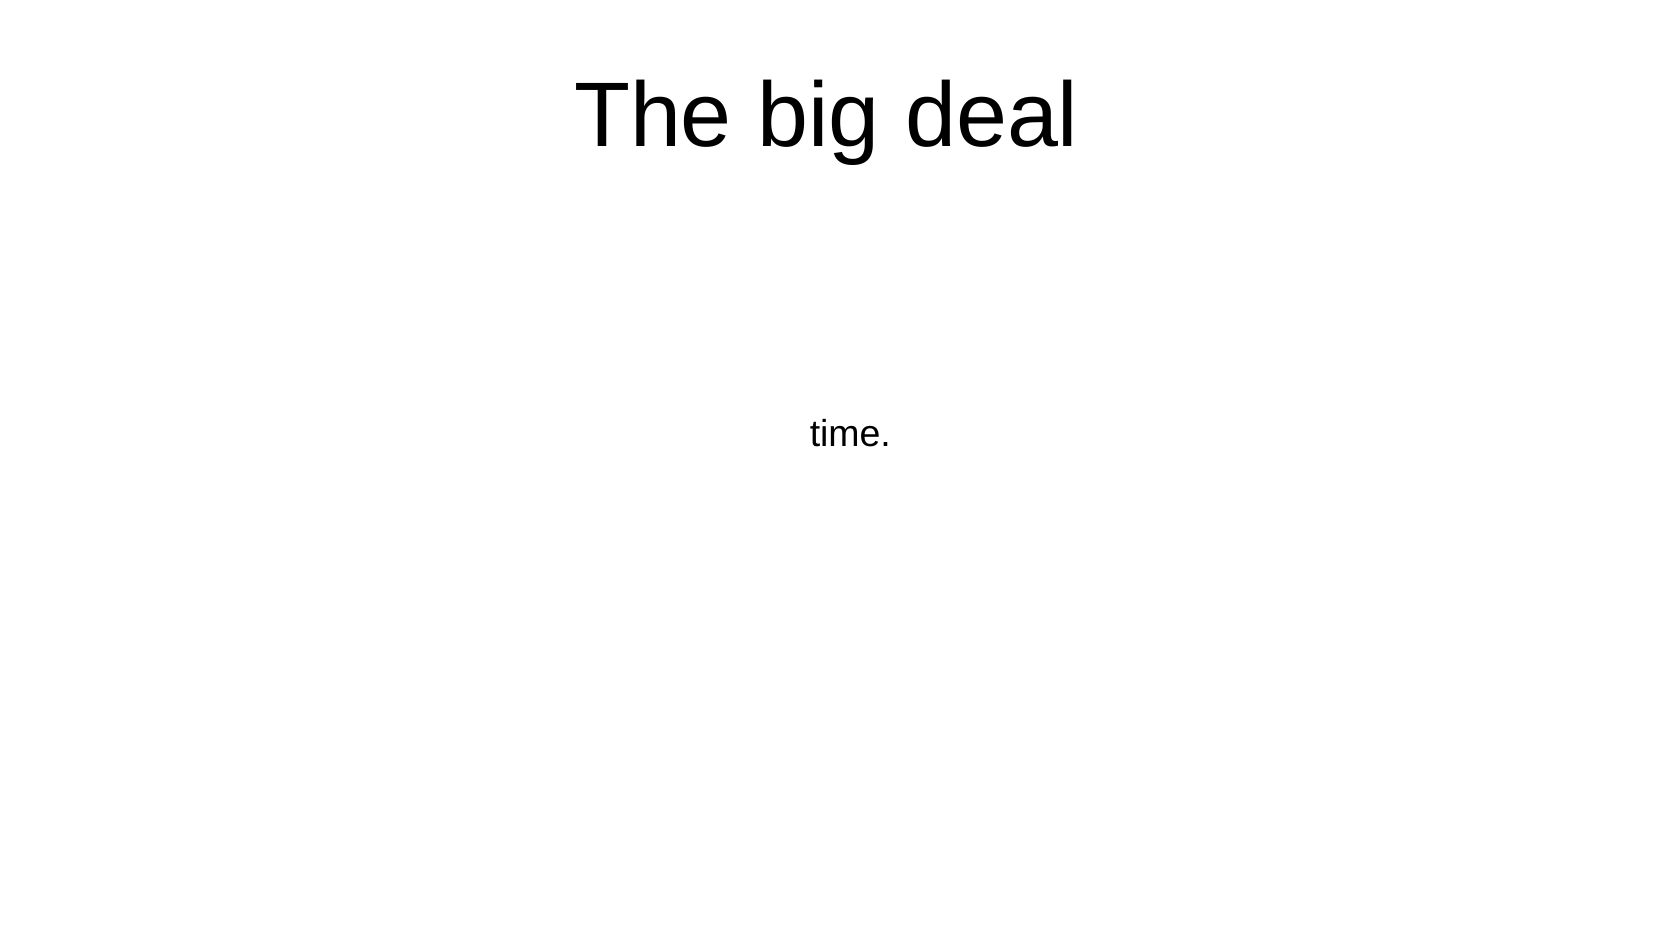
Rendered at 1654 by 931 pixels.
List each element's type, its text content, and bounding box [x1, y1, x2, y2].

title The big deal [82, 37, 1571, 193]
text_box time. [795, 405, 961, 504]
